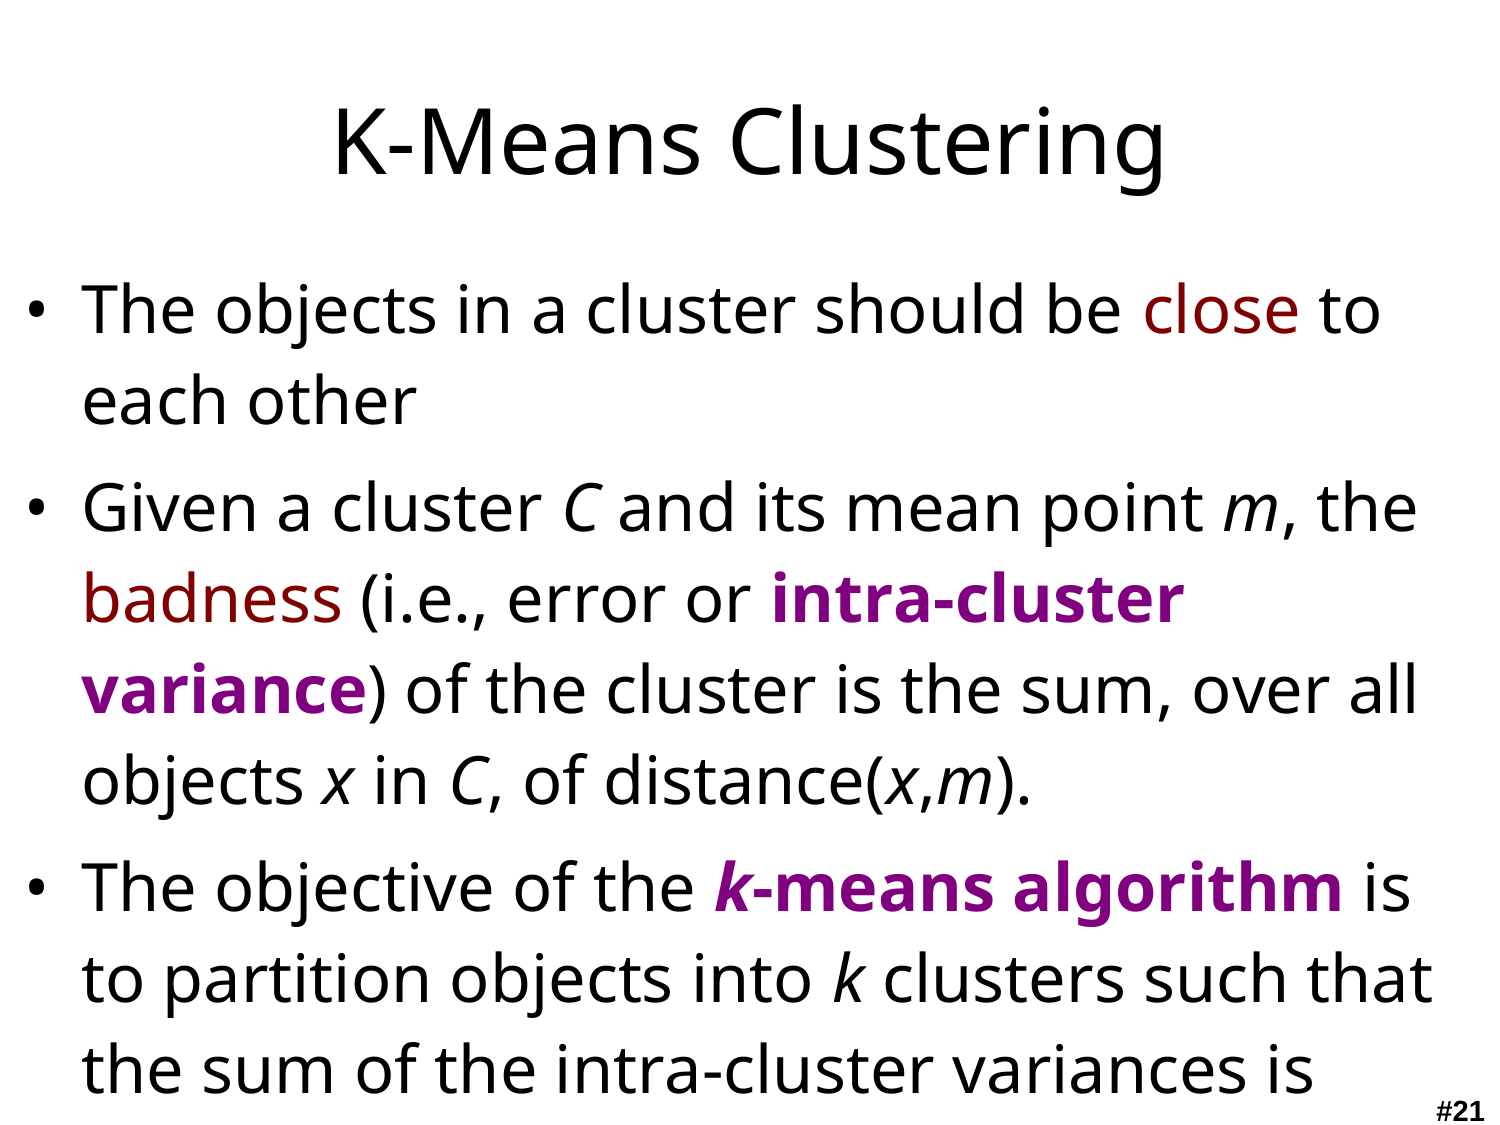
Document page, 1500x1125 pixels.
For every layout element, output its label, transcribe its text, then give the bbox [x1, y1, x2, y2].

list The objects in a cluster should be close to each other Given a cluster C and its mean point m, the badness (i.e., error or intra-cluster variance) of the cluster is the sum, over all objects x in C, of distance(x,m). The objective of the k-means algorithm is to partition objects into k clusters such that the sum of the intra-cluster variances is minimized [24, 262, 1476, 1072]
title K-Means Clustering [24, 45, 1476, 233]
